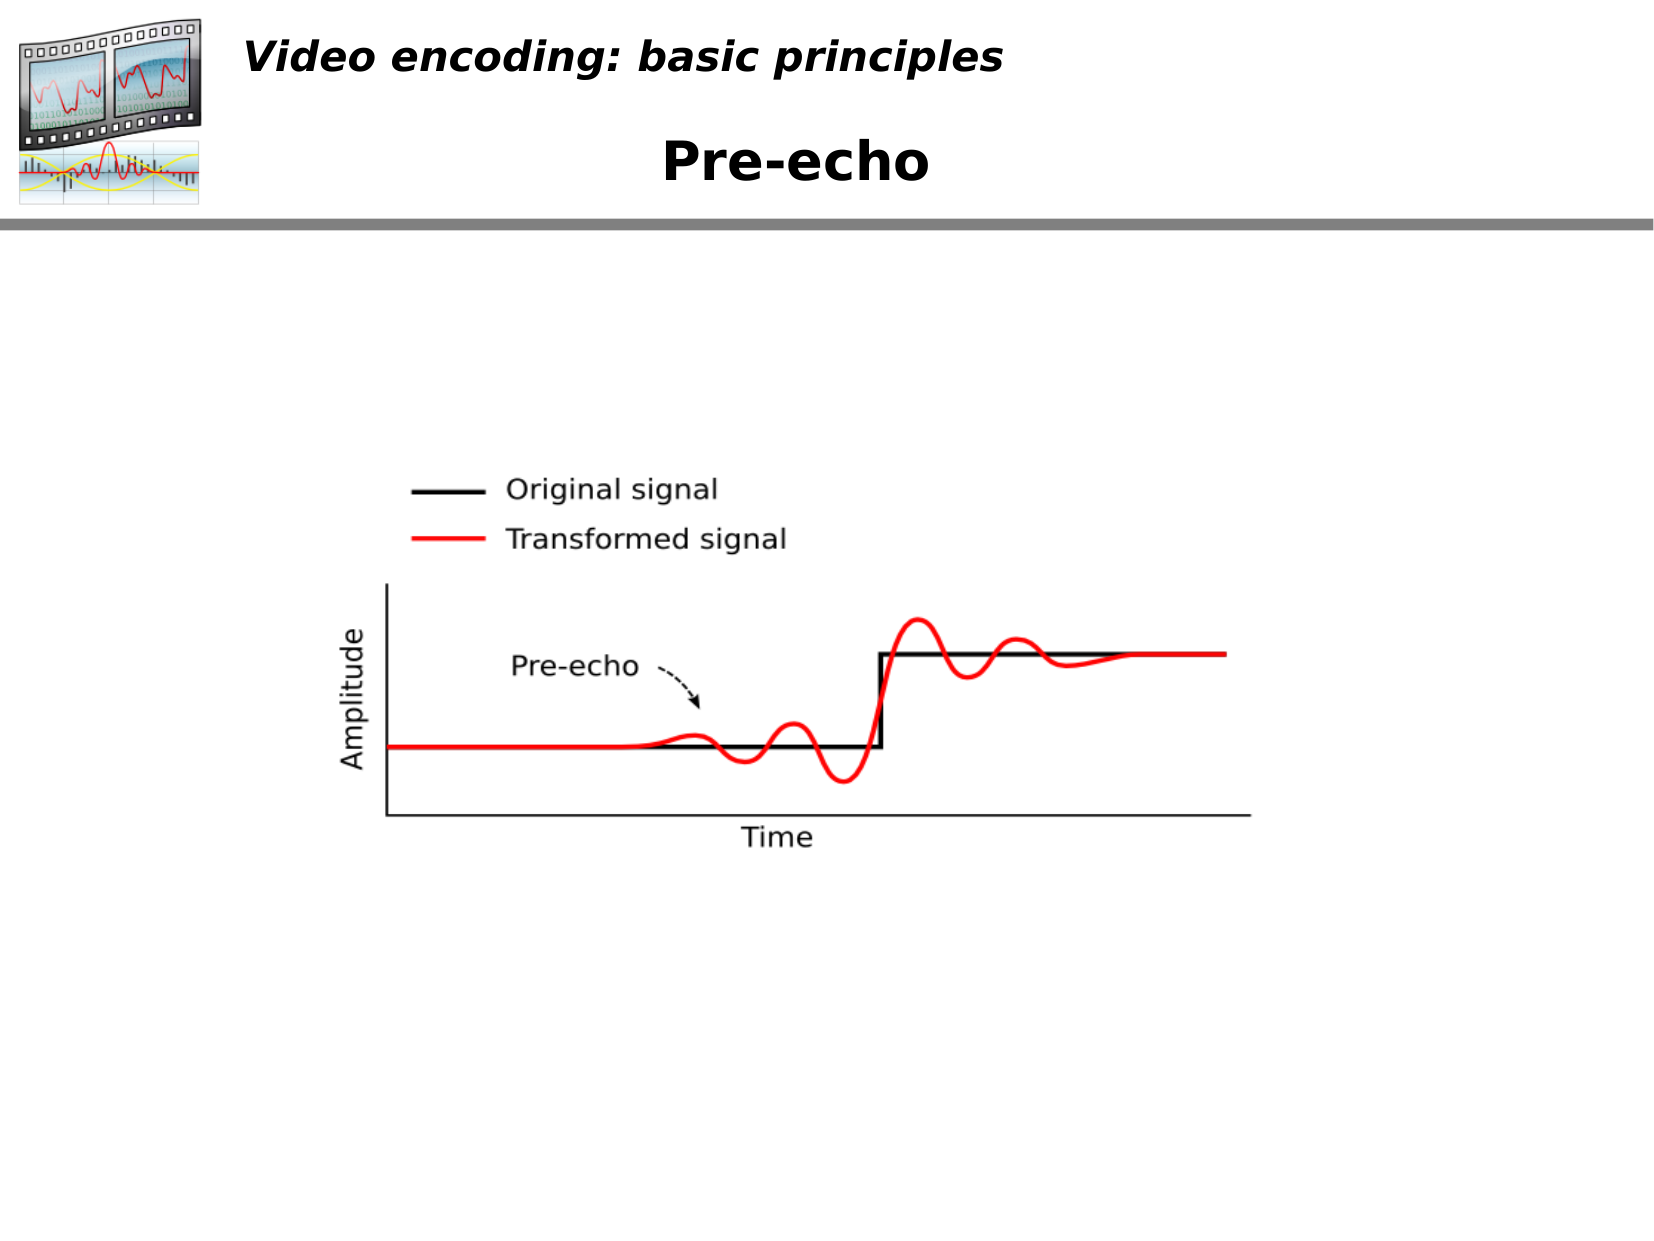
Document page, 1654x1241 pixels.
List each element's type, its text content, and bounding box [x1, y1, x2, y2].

text_box Video encoding: basic principles [228, 25, 1020, 89]
text_box Pre-echo [646, 122, 947, 201]
picture [313, 446, 1276, 863]
picture [0, 2, 225, 218]
text_box [0, 218, 1654, 231]
